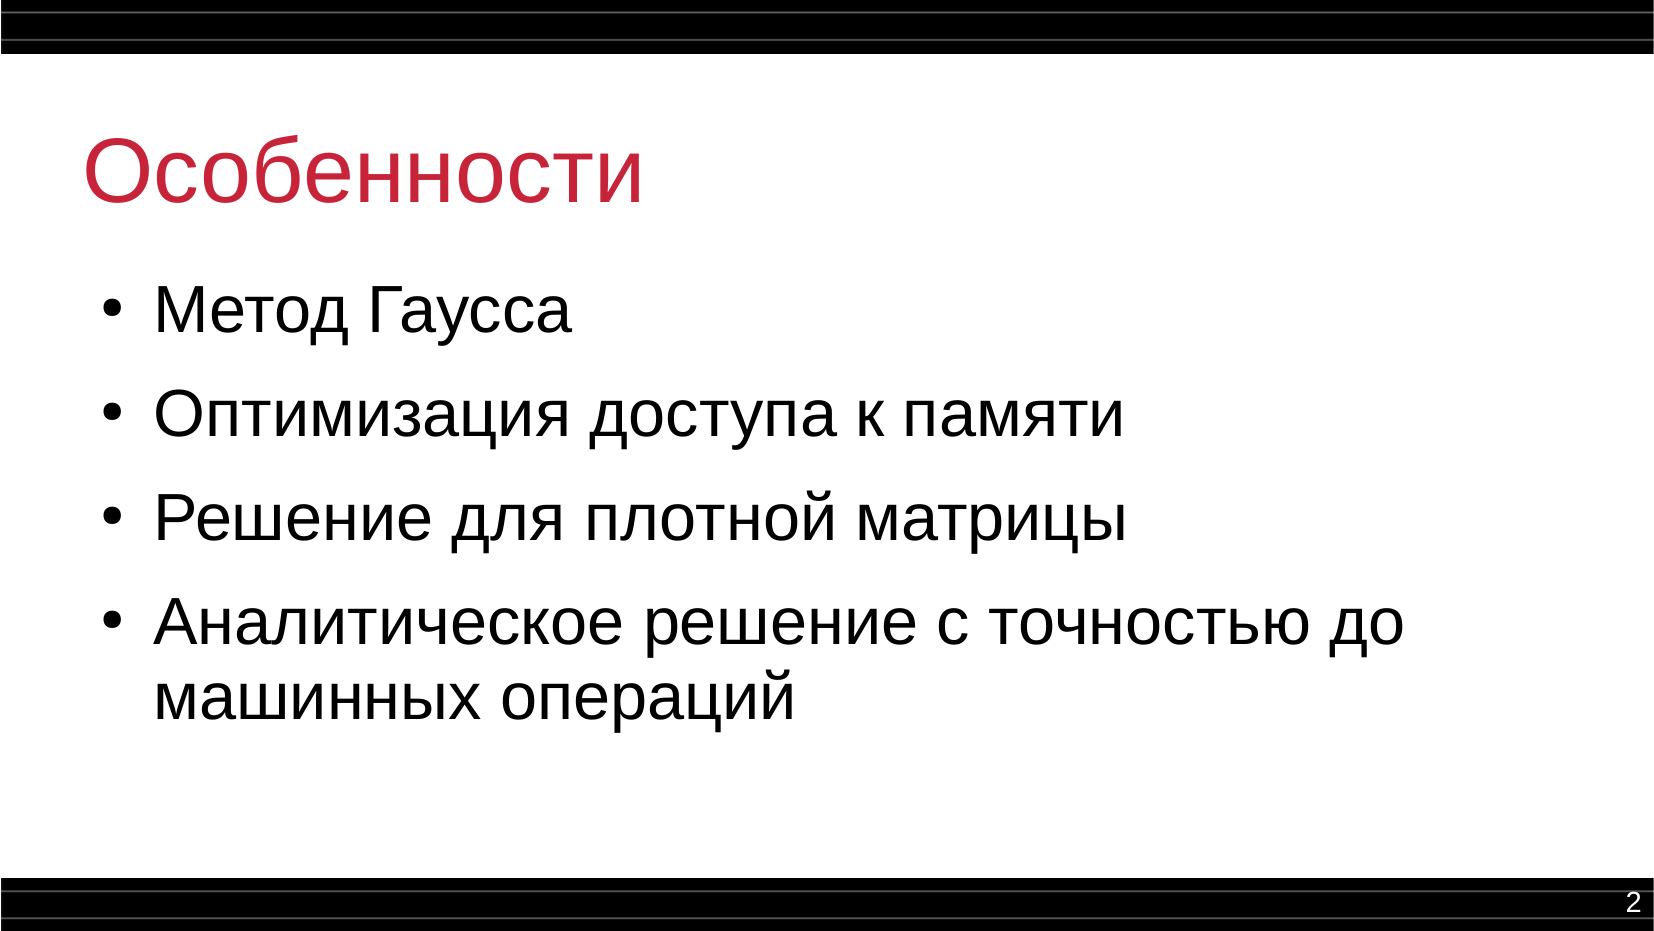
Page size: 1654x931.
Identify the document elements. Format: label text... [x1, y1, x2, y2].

picture [1, 0, 1654, 54]
title Особенности [82, 92, 1571, 249]
picture [1, 878, 1654, 931]
list Метод Гаусса Оптимизация доступа к памяти Решение для плотной матрицы Аналитическое решение с точностью до машинных операций [82, 271, 1571, 851]
